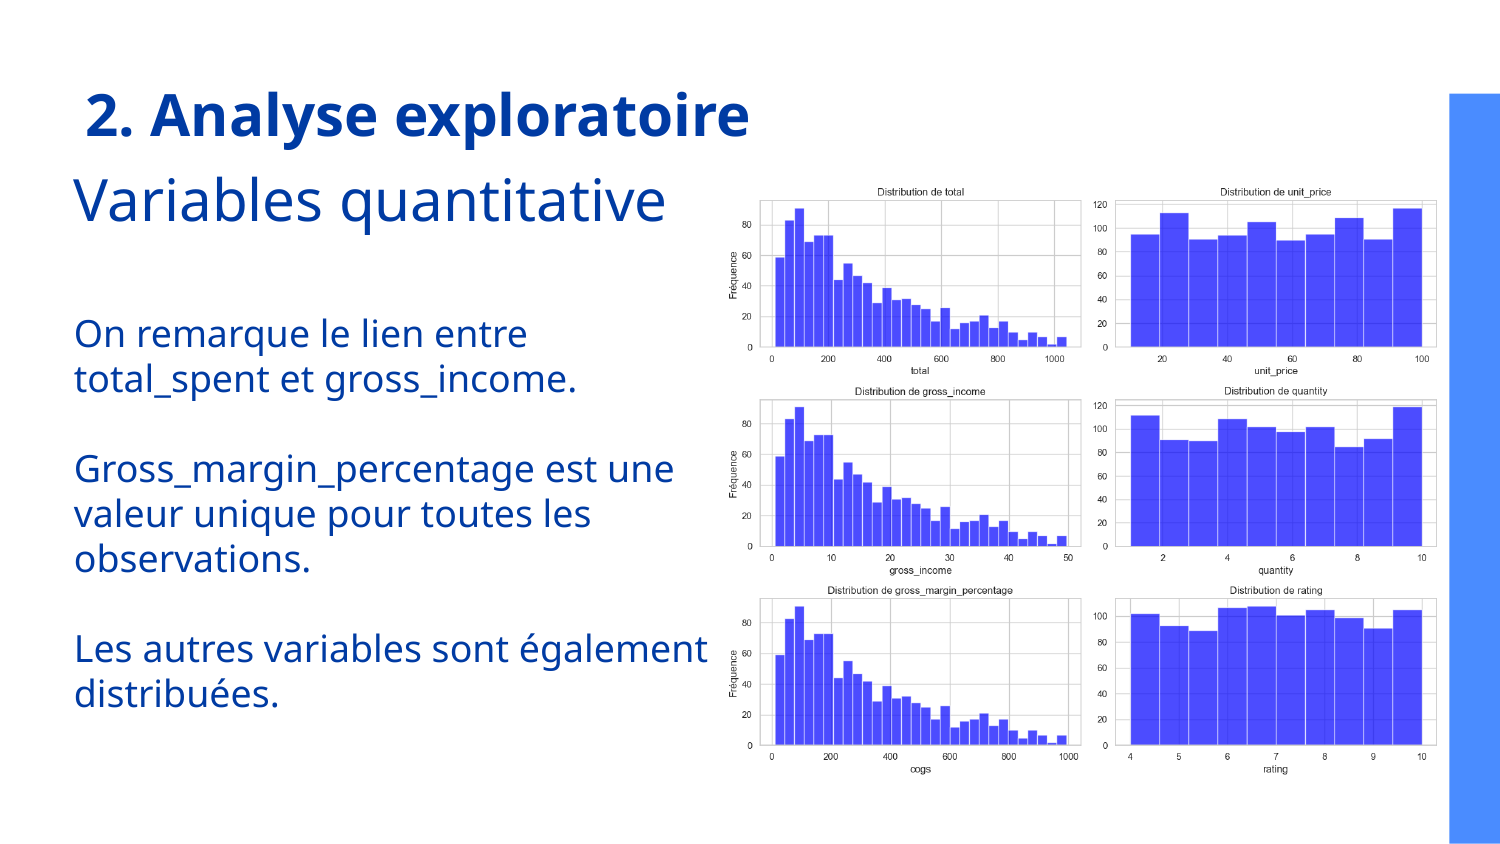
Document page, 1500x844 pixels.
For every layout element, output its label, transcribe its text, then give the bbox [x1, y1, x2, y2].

title On remarque le lien entre total_spent et gross_income. Gross_margin_percentage est une valeur unique pour toutes les observations. Les autres variables sont également distribuées. [59, 295, 718, 745]
picture [718, 177, 1447, 785]
title Variables quantitative [59, 147, 1418, 237]
title 2. Analyse exploratoire [70, 62, 1394, 147]
